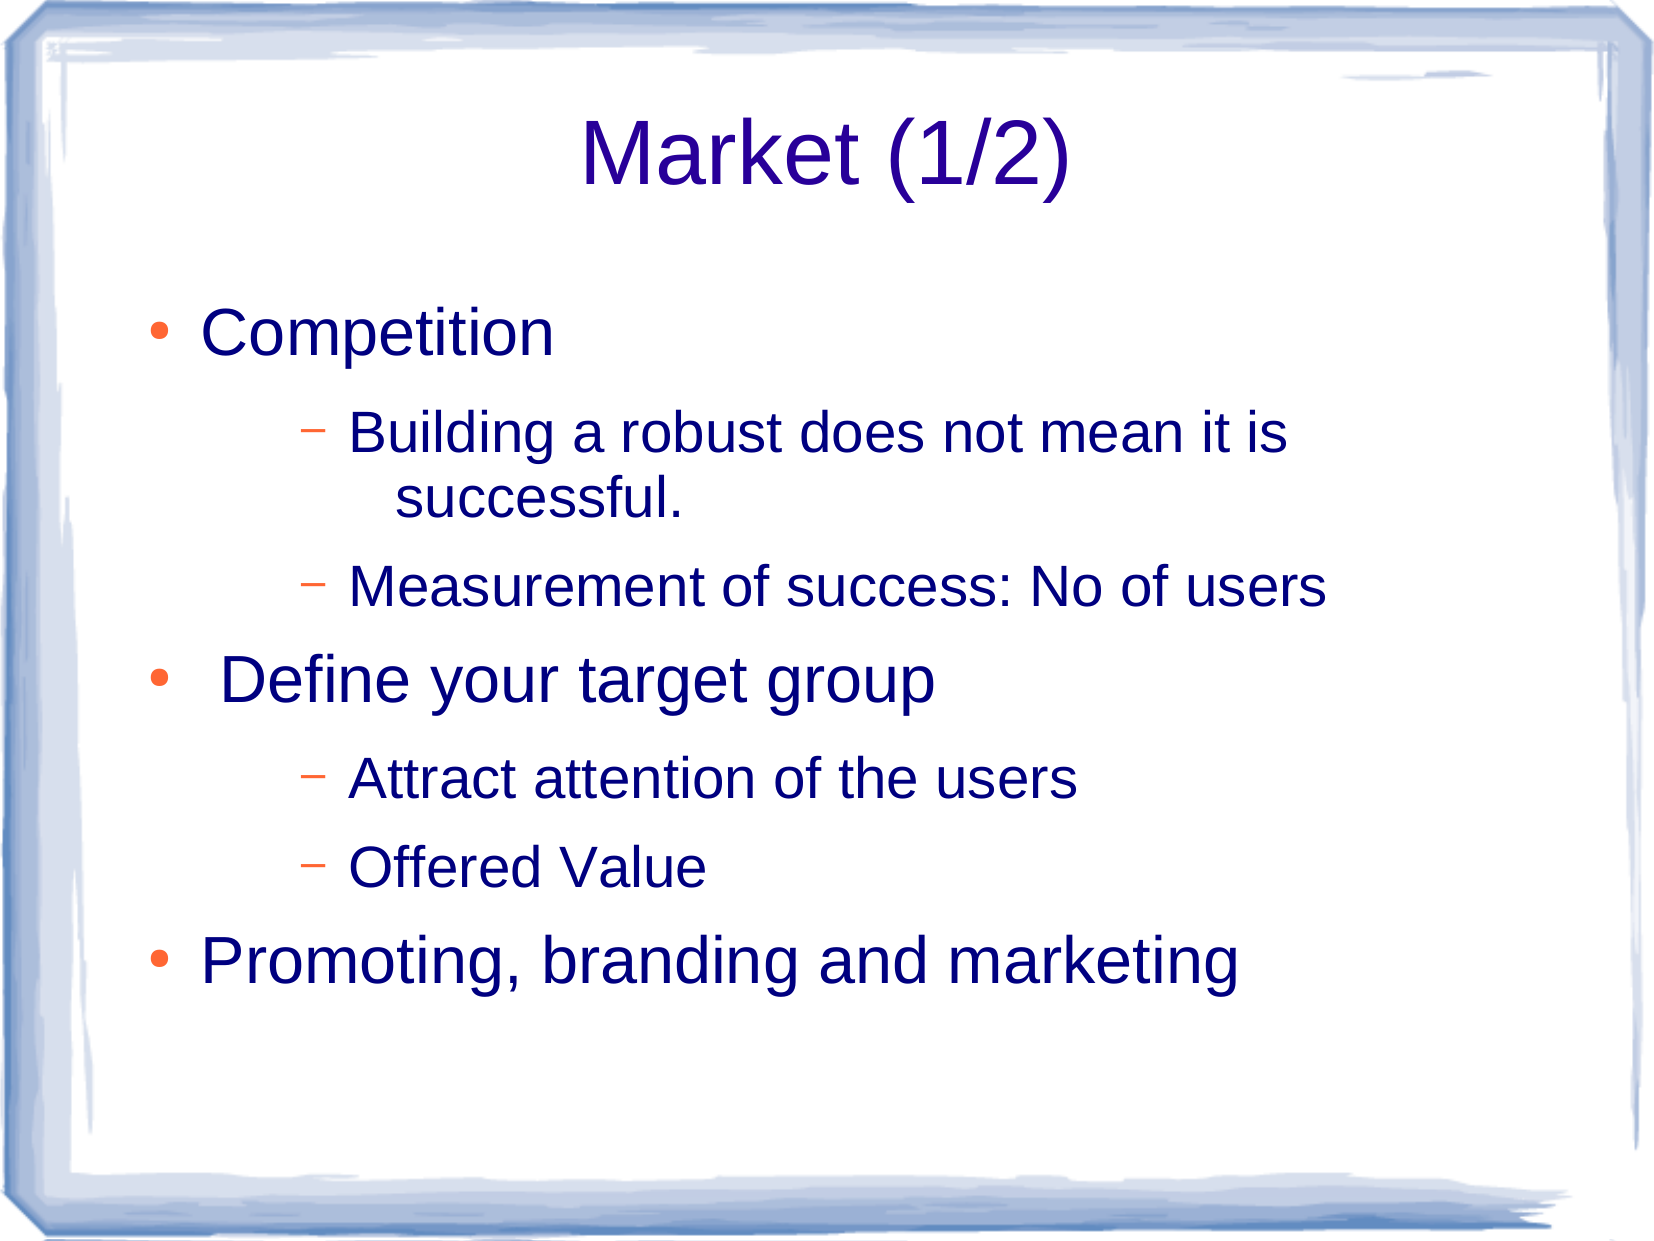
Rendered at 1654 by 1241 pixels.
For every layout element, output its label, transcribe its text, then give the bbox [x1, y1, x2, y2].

picture [0, 0, 1654, 1241]
title Market (1/2) [82, 49, 1571, 257]
list Competition Building a robust does not mean it is successful. Measurement of success: No of users Define your target group Attract attention of the users Offered Value Promoting, branding and marketing [112, 295, 1565, 1152]
